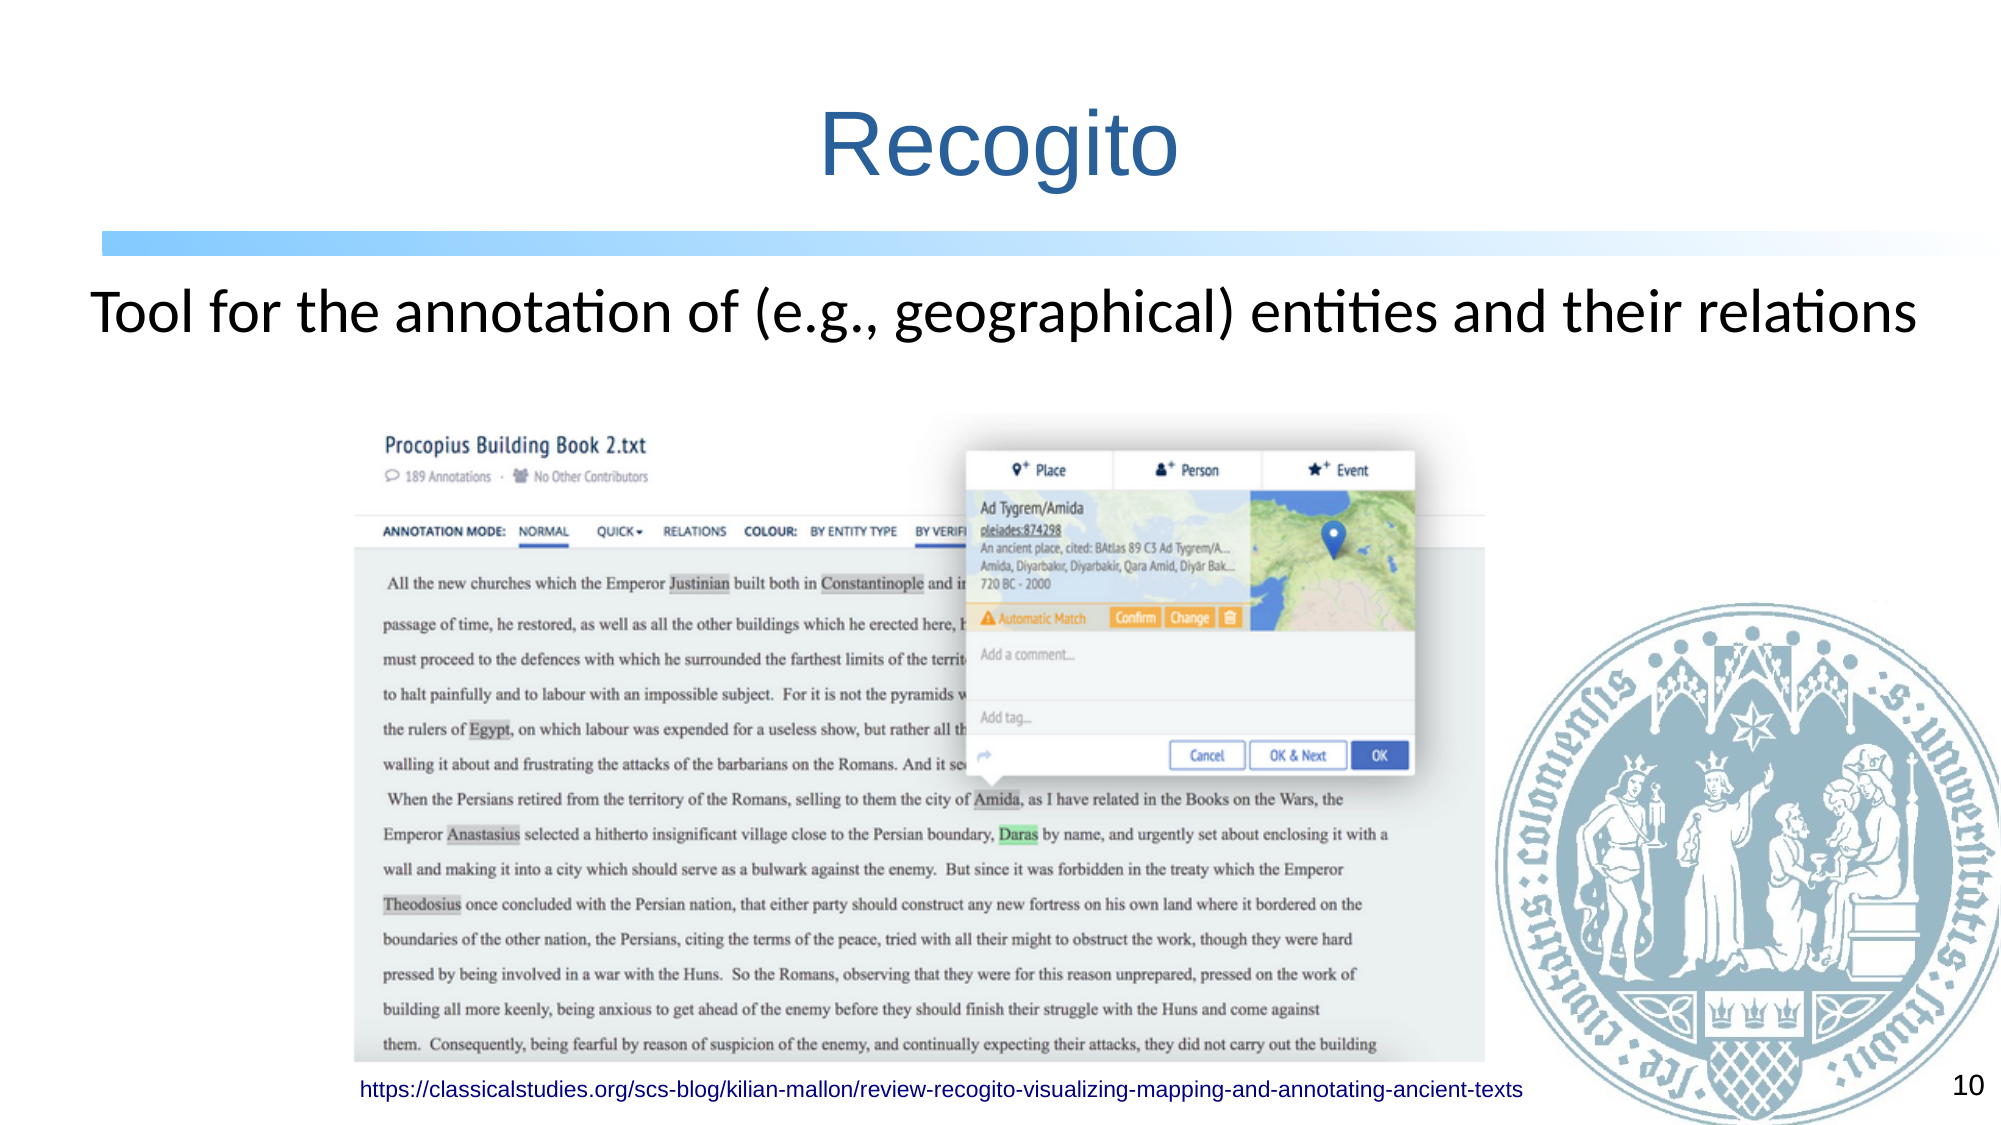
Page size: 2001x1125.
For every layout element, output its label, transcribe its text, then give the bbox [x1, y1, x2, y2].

picture [345, 413, 1485, 1069]
text_box Tool for the annotation of (e.g., geographical) entities and their relations [75, 262, 1936, 376]
text_box https://classicalstudies.org/scs-blog/kilian-mallon/review-recogito-visualizing-mapping-and-annotating-ancient-texts [345, 1069, 1546, 1111]
list [99, 376, 1900, 1005]
title Recogito [99, 45, 1900, 233]
